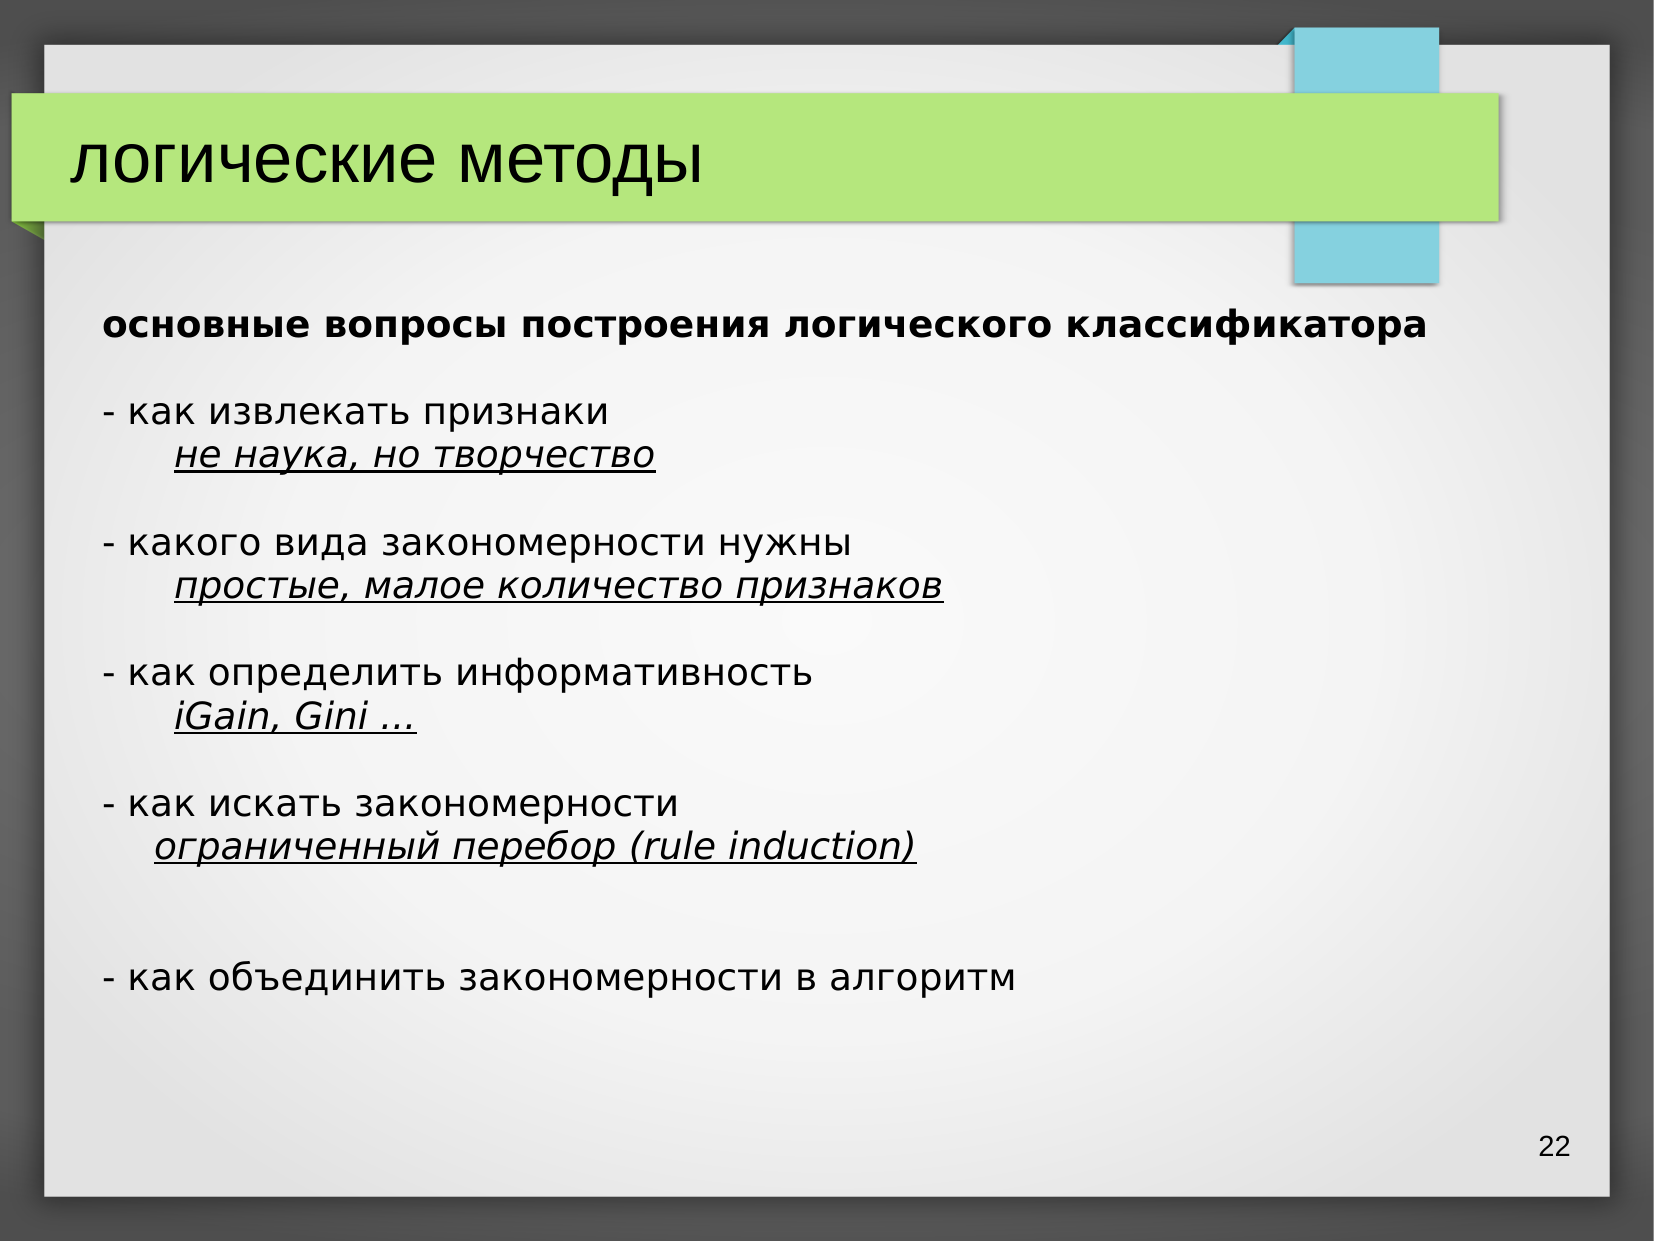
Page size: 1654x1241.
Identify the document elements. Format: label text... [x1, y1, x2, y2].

title логические методы [70, 118, 1205, 199]
text_box основные вопросы построения логического классификатора - как извлекать признаки не наука, но творчество - какого вида закономерности нужны простые, малое количество признаков - как определить информативность iGain, Gini ... - как искать закономерности ограниченный перебор (rule induction) - как объединить закономерности в алгоритм [87, 295, 1453, 1007]
picture [0, 0, 1654, 1241]
